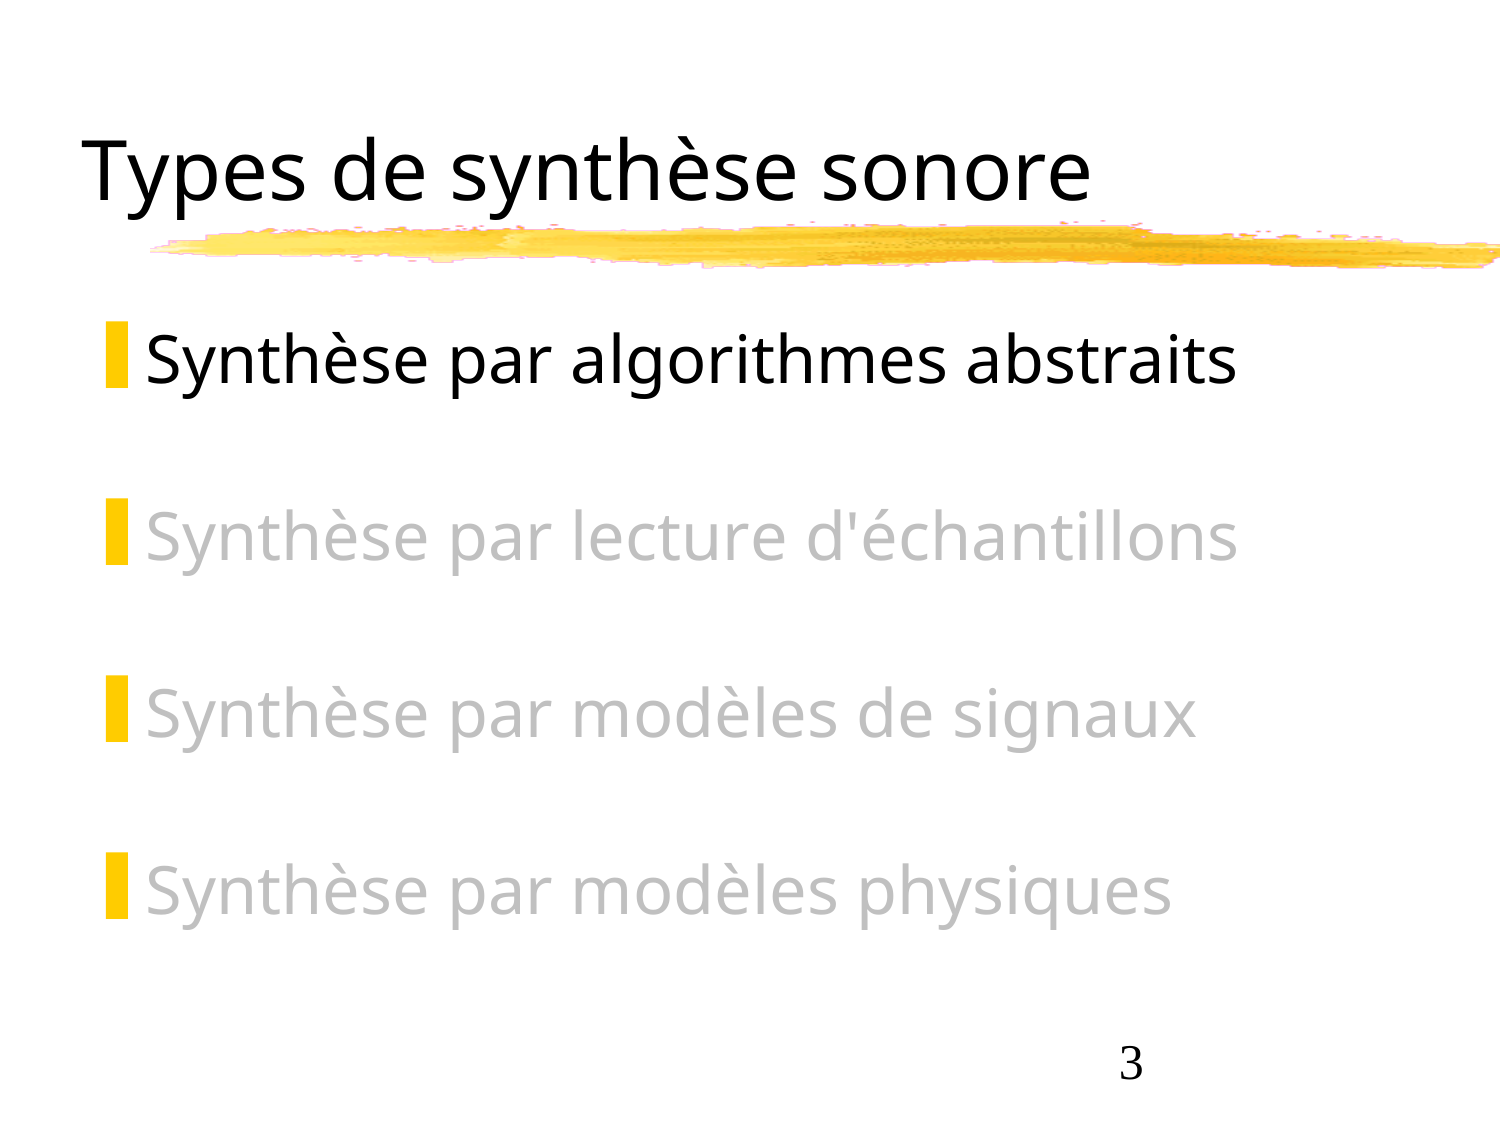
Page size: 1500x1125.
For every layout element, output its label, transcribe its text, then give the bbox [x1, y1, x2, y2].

picture [150, 215, 1500, 279]
title Types de synthèse sonore [66, 0, 1342, 225]
list Synthèse par algorithmes abstraits Synthèse par lecture d'échantillons Synthèse par modèles de signaux Synthèse par modèles physiques [74, 309, 1417, 994]
